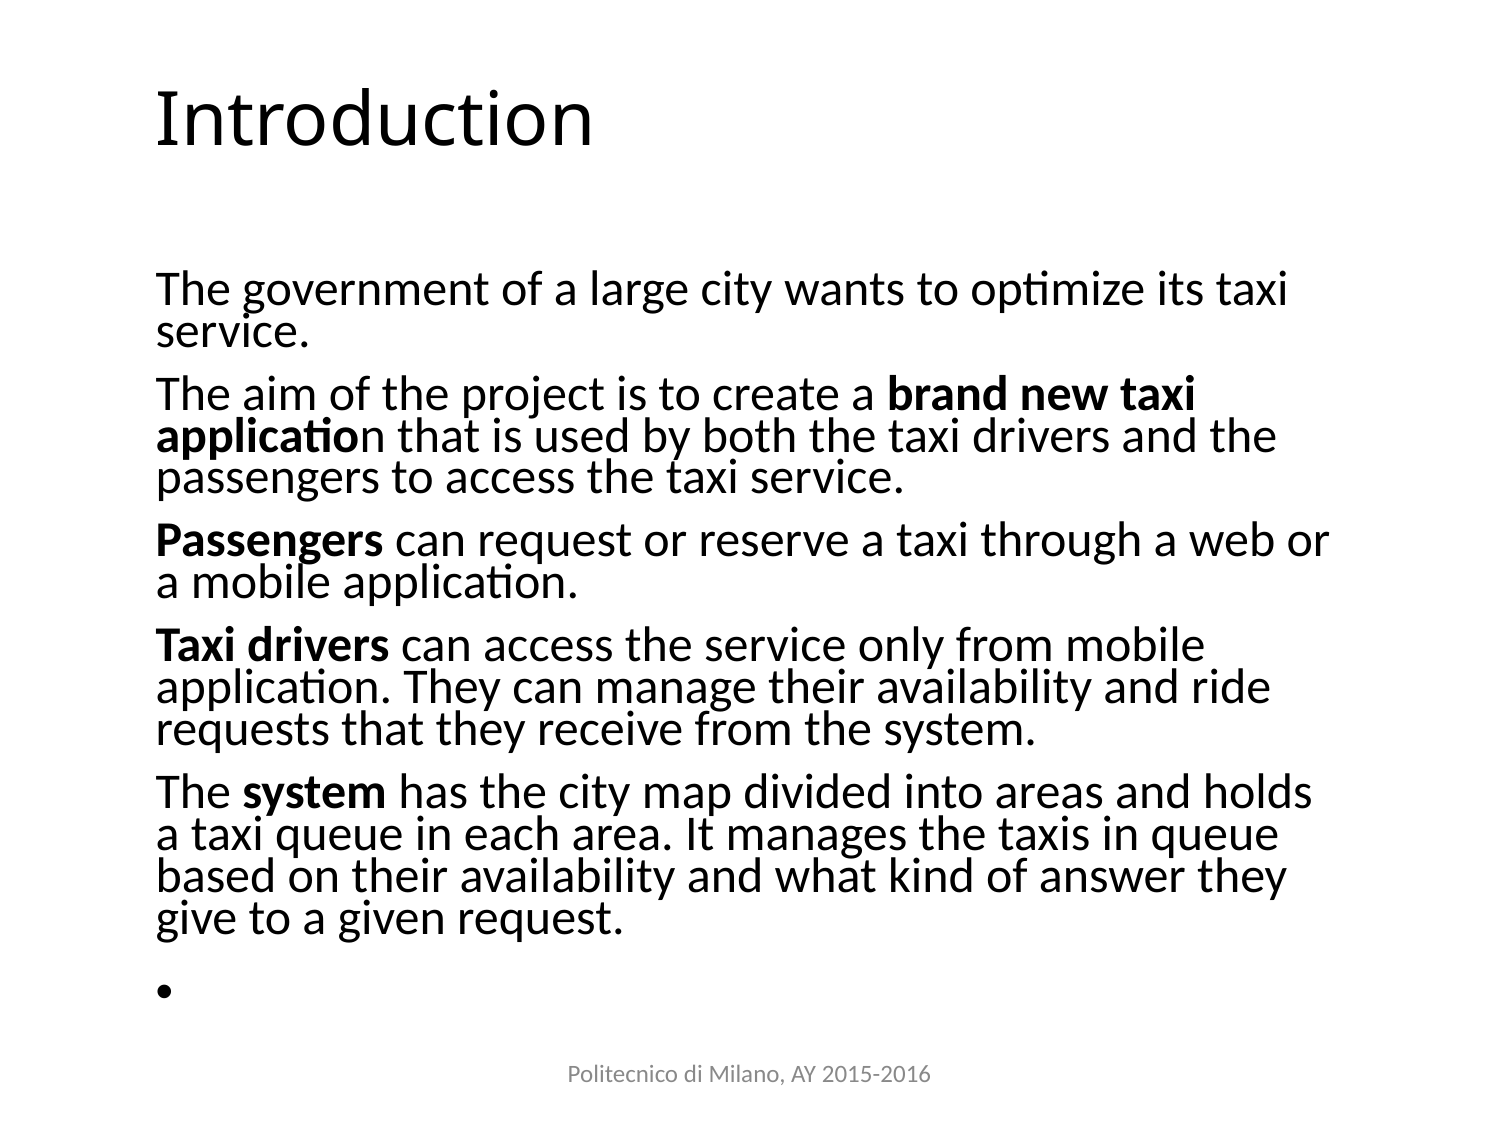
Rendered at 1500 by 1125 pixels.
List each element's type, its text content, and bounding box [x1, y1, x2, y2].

list The government of a large city wants to optimize its taxi service. The aim of the project is to create a brand new taxi application that is used by both the taxi drivers and the passengers to access the taxi service. Passengers can request or reserve a taxi through a web or a mobile application. Taxi drivers can access the service only from mobile application. They can manage their availability and ride requests that they receive from the system. The system has the city map divided into areas and holds a taxi queue in each area. It manages the taxis in queue based on their availability and what kind of answer they give to a given request. [140, 183, 1362, 1014]
text_box Politecnico di Milano, AY 2015-2016 [496, 1042, 1004, 1103]
title Introduction [140, 59, 1362, 183]
